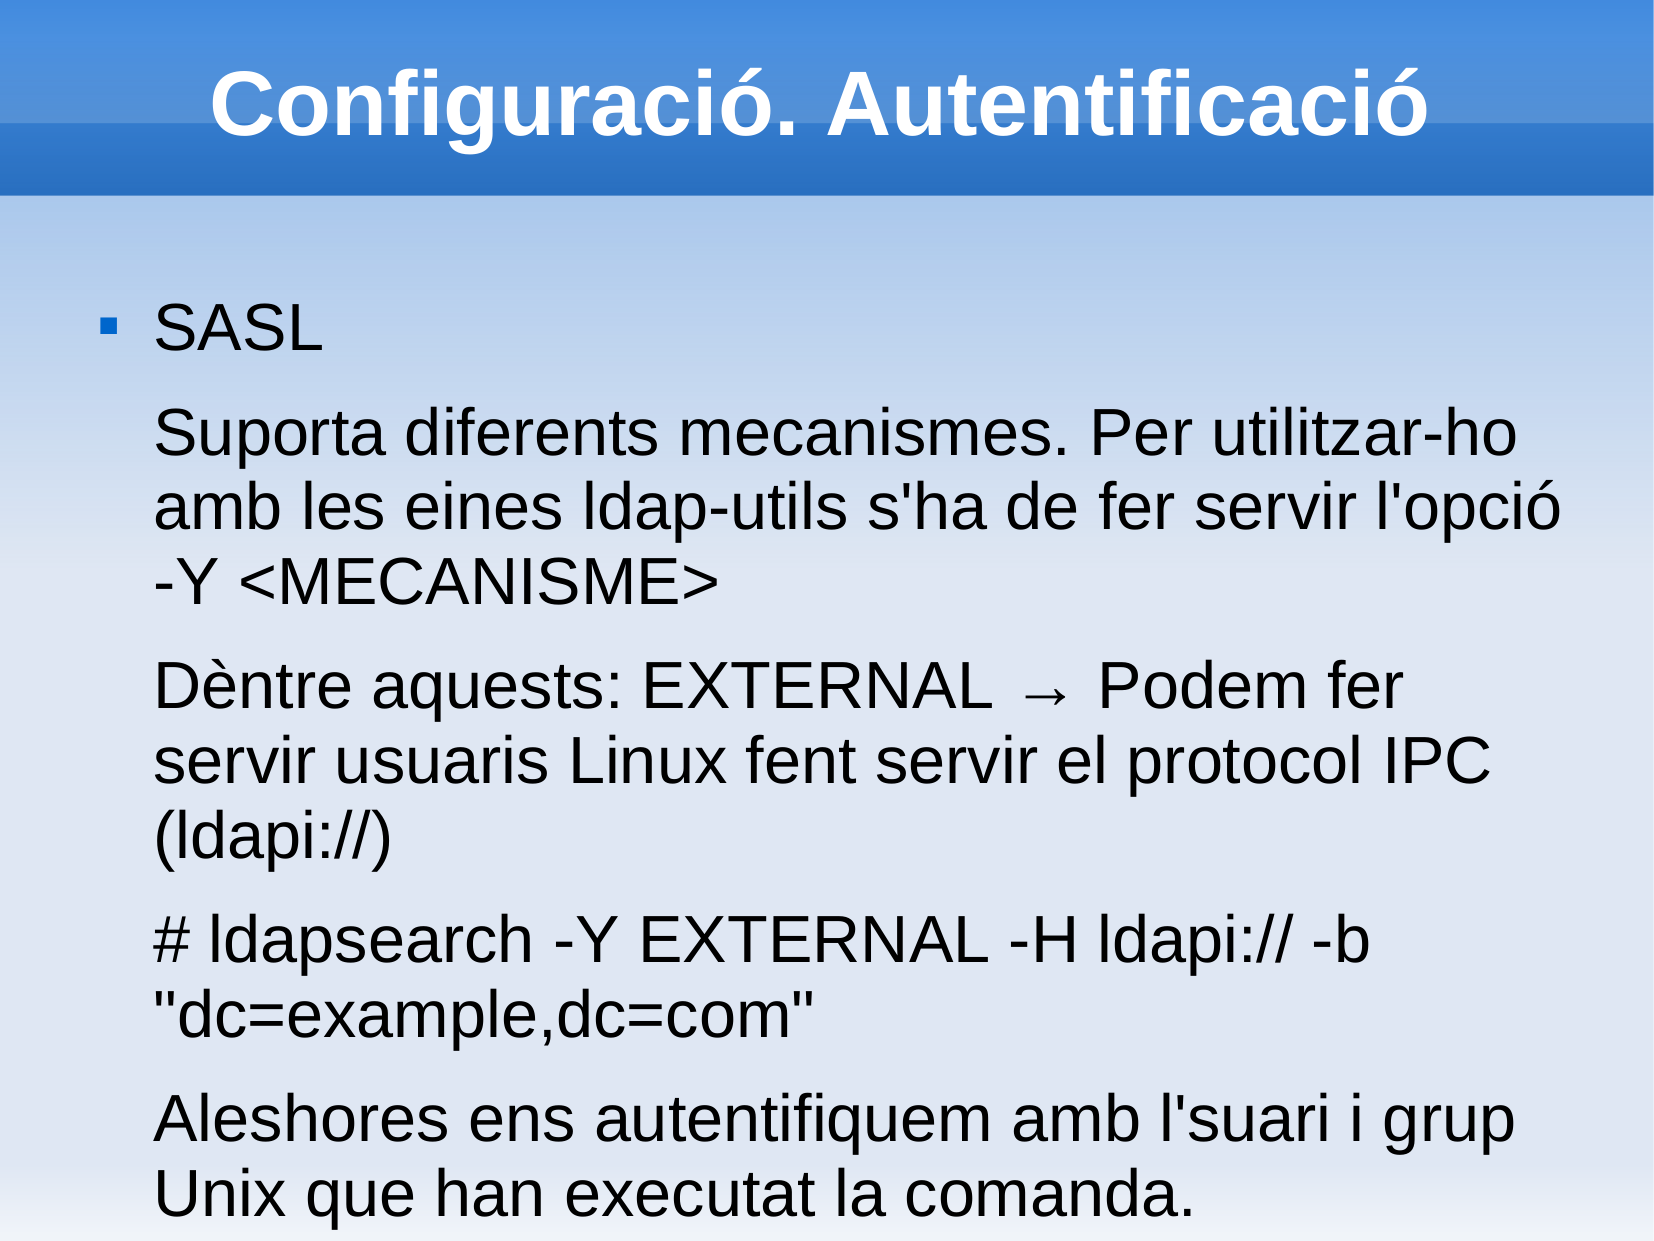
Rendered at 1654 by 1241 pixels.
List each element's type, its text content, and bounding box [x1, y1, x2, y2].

list SASL Suporta diferents mecanismes. Per utilitzar-ho amb les eines ldap-utils s'ha de fer servir l'opció -Y <MECANISME> Dèntre aquests: EXTERNAL → Podem fer servir usuaris Linux fent servir el protocol IPC (ldapi://) # ldapsearch -Y EXTERNAL -H ldapi:// -b "dc=example,dc=com" Aleshores ens autentifiquem amb l'suari i grup Unix que han executat la comanda. [82, 290, 1571, 1241]
title Configuració. Autentificació [76, 0, 1565, 208]
picture [0, 0, 1654, 1241]
